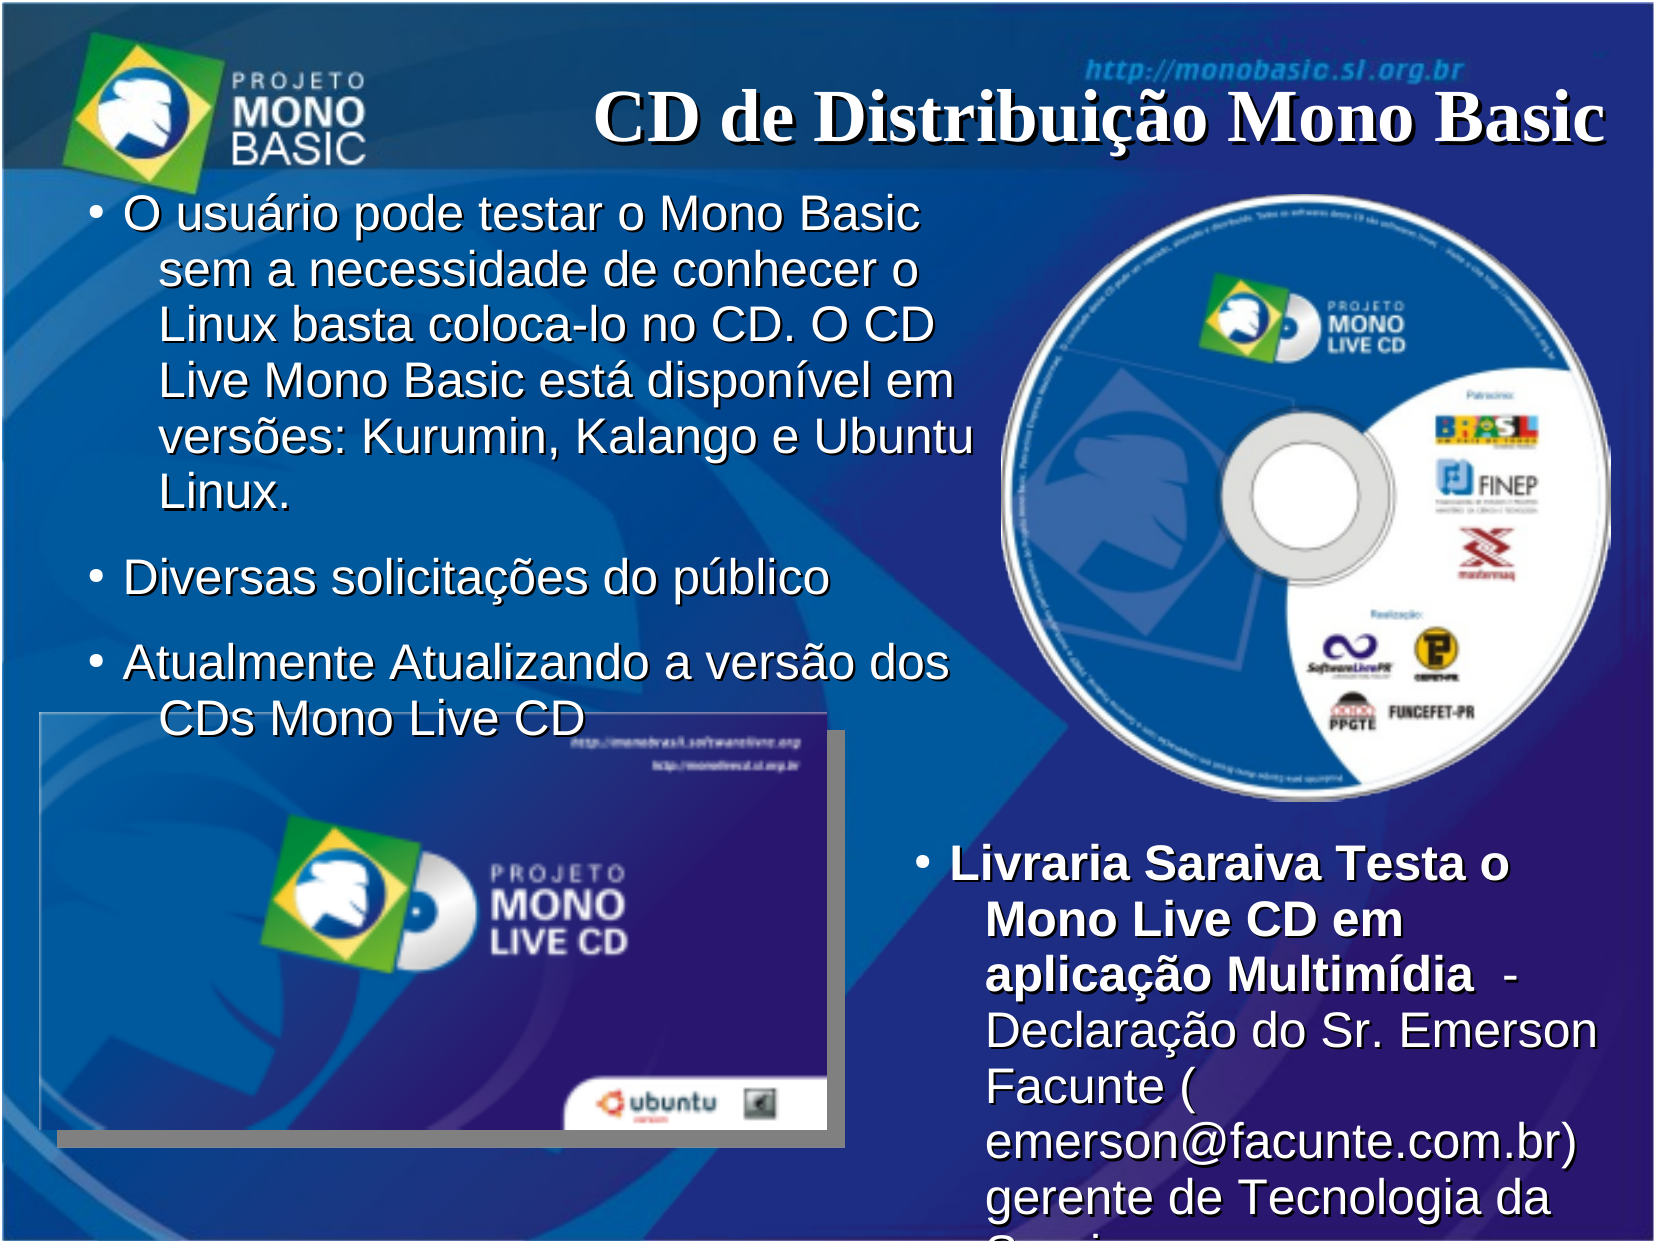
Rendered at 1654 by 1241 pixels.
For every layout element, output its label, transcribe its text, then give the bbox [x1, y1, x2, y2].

text_box Livraria Saraiva Testa o Mono Live CD em aplicação Multimídia - Declaração do Sr. Emerson Facunte (emerson@facunte.com.br) gerente de Tecnologia da Saraiva, [843, 835, 1630, 1226]
title CD de Distribuição Mono Basic [222, 43, 1606, 191]
list O usuário pode testar o Mono Basic sem a necessidade de conhecer o Linux basta coloca-lo no CD. O CD Live Mono Basic está disponível em versões: Kurumin, Kalango e Ubuntu Linux. Diversas solicitações do público Atualmente Atualizando a versão dos CDs Mono Live CD [16, 185, 1007, 967]
picture [2, 2, 1654, 1241]
